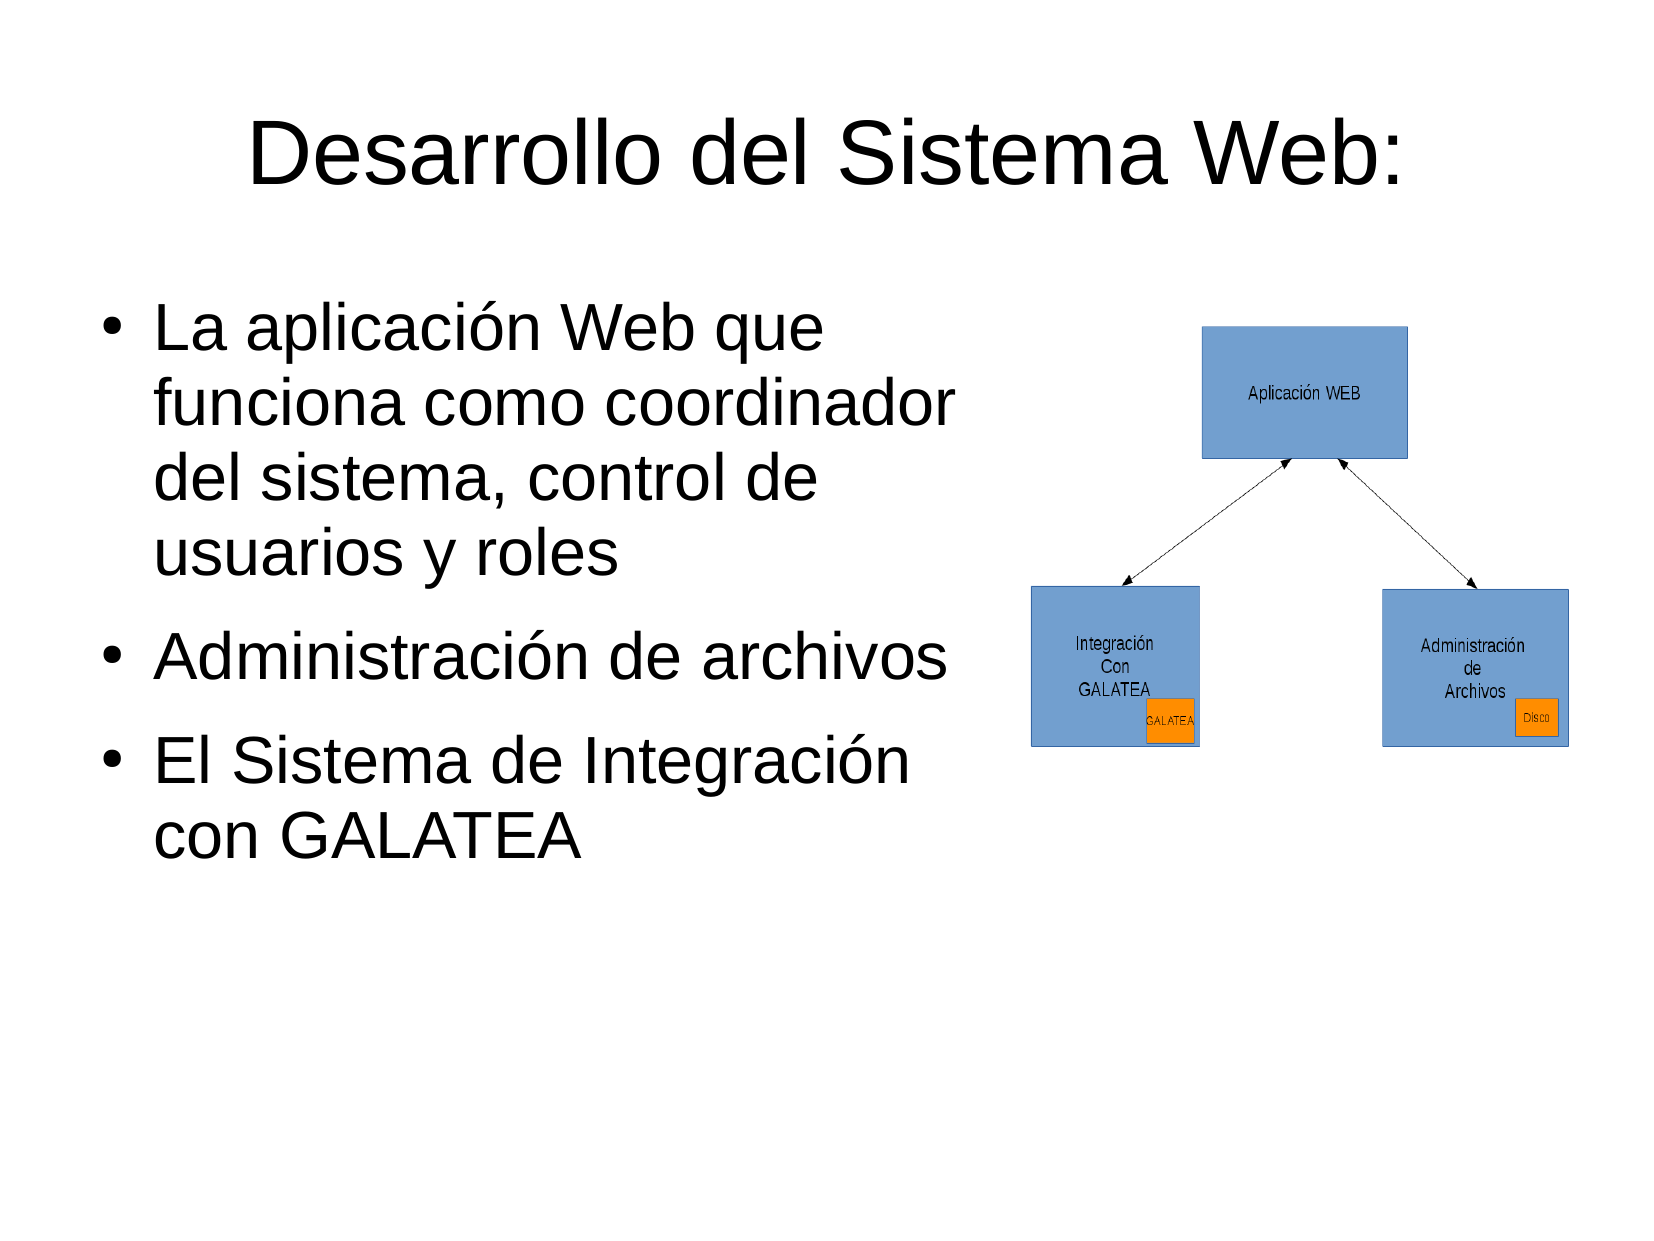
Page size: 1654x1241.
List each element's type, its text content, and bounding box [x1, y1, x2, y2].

title Desarrollo del Sistema Web: [82, 49, 1571, 257]
list La aplicación Web que funciona como coordinador del sistema, control de usuarios y roles Administración de archivos El Sistema de Integración con GALATEA [82, 290, 1004, 1099]
picture [968, 224, 1619, 851]
